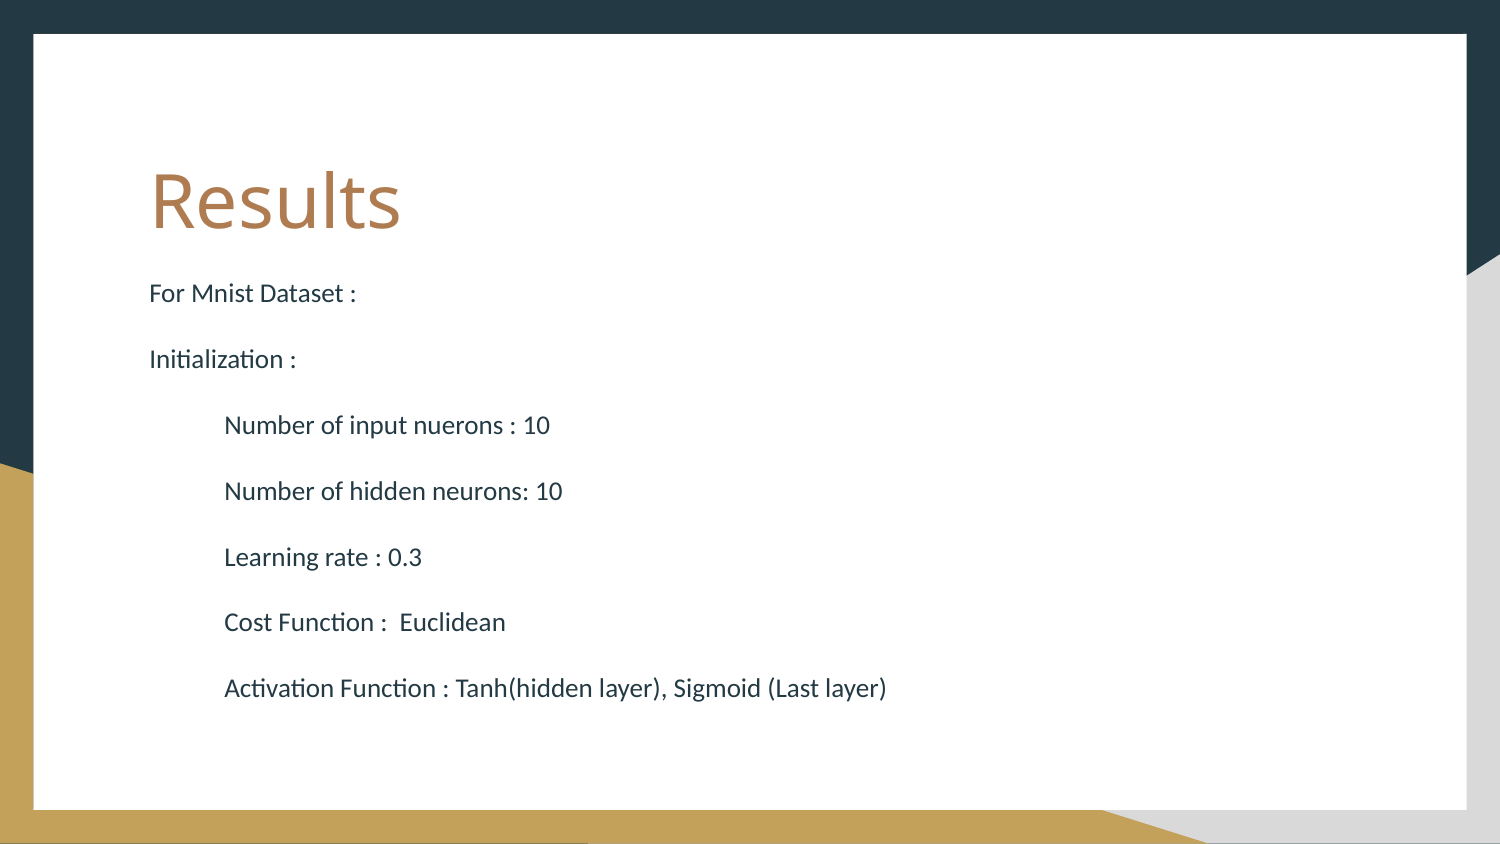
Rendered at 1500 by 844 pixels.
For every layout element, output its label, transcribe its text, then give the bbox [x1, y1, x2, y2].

list For Mnist Dataset : Initialization : Number of input nuerons : 10 Number of hidden neurons: 10 Learning rate : 0.3 Cost Function : Euclidean Activation Function : Tanh(hidden layer), Sigmoid (Last layer) [134, 260, 1366, 765]
title Results [134, 138, 1366, 260]
